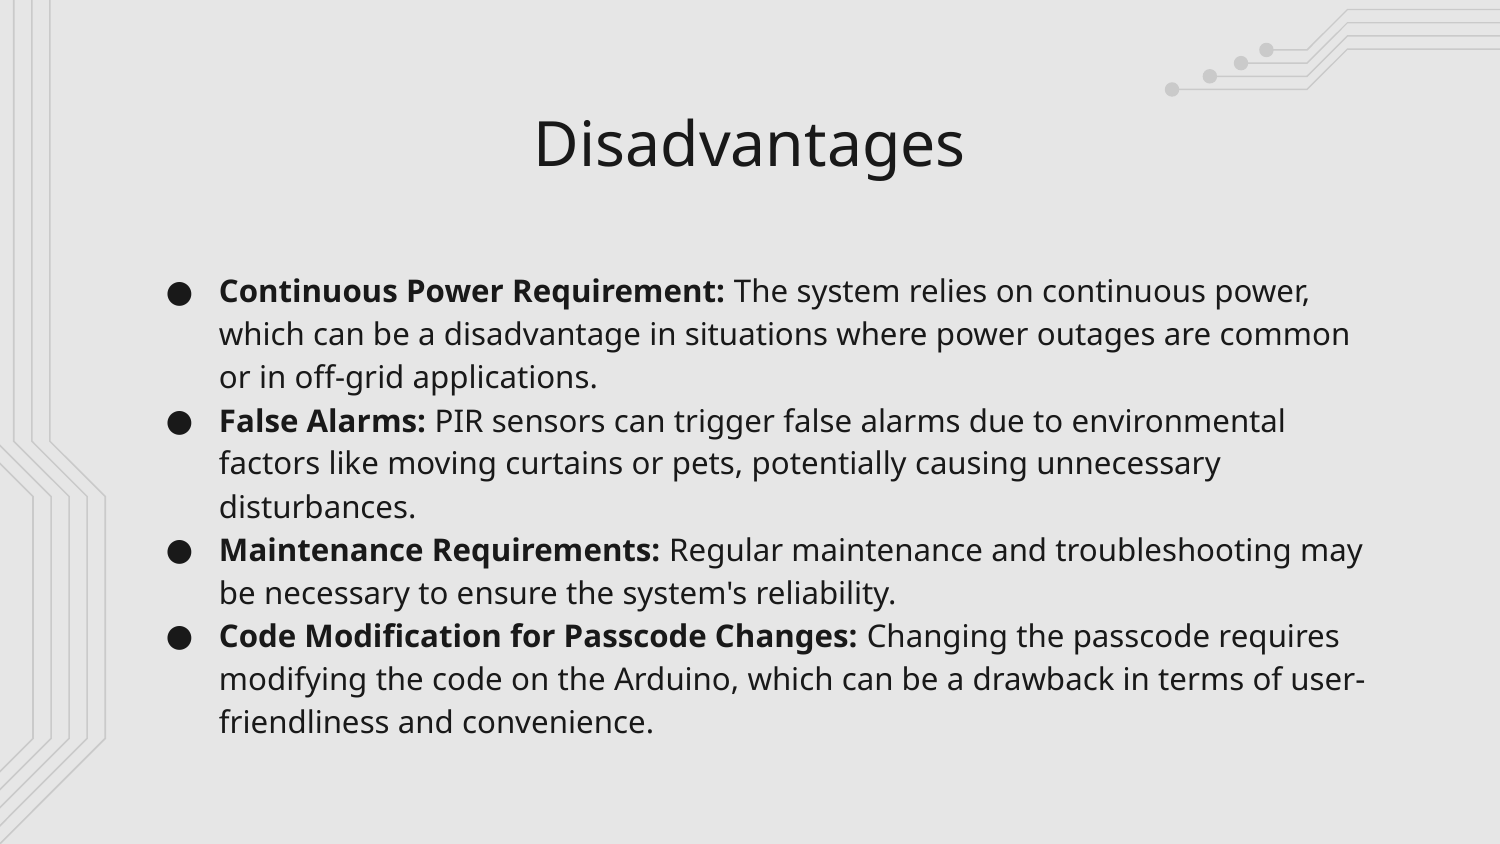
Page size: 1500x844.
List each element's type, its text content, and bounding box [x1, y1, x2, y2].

text_box Continuous Power Requirement: The system relies on continuous power, which can be a disadvantage in situations where power outages are common or in off-grid applications. False Alarms: PIR sensors can trigger false alarms due to environmental factors like moving curtains or pets, potentially causing unnecessary disturbances. Maintenance Requirements: Regular maintenance and troubleshooting may be necessary to ensure the system's reliability. Code Modification for Passcode Changes: Changing the passcode requires modifying the code on the Arduino, which can be a drawback in terms of user-friendliness and convenience. [128, 250, 1393, 781]
title Disadvantages [118, 88, 1382, 183]
